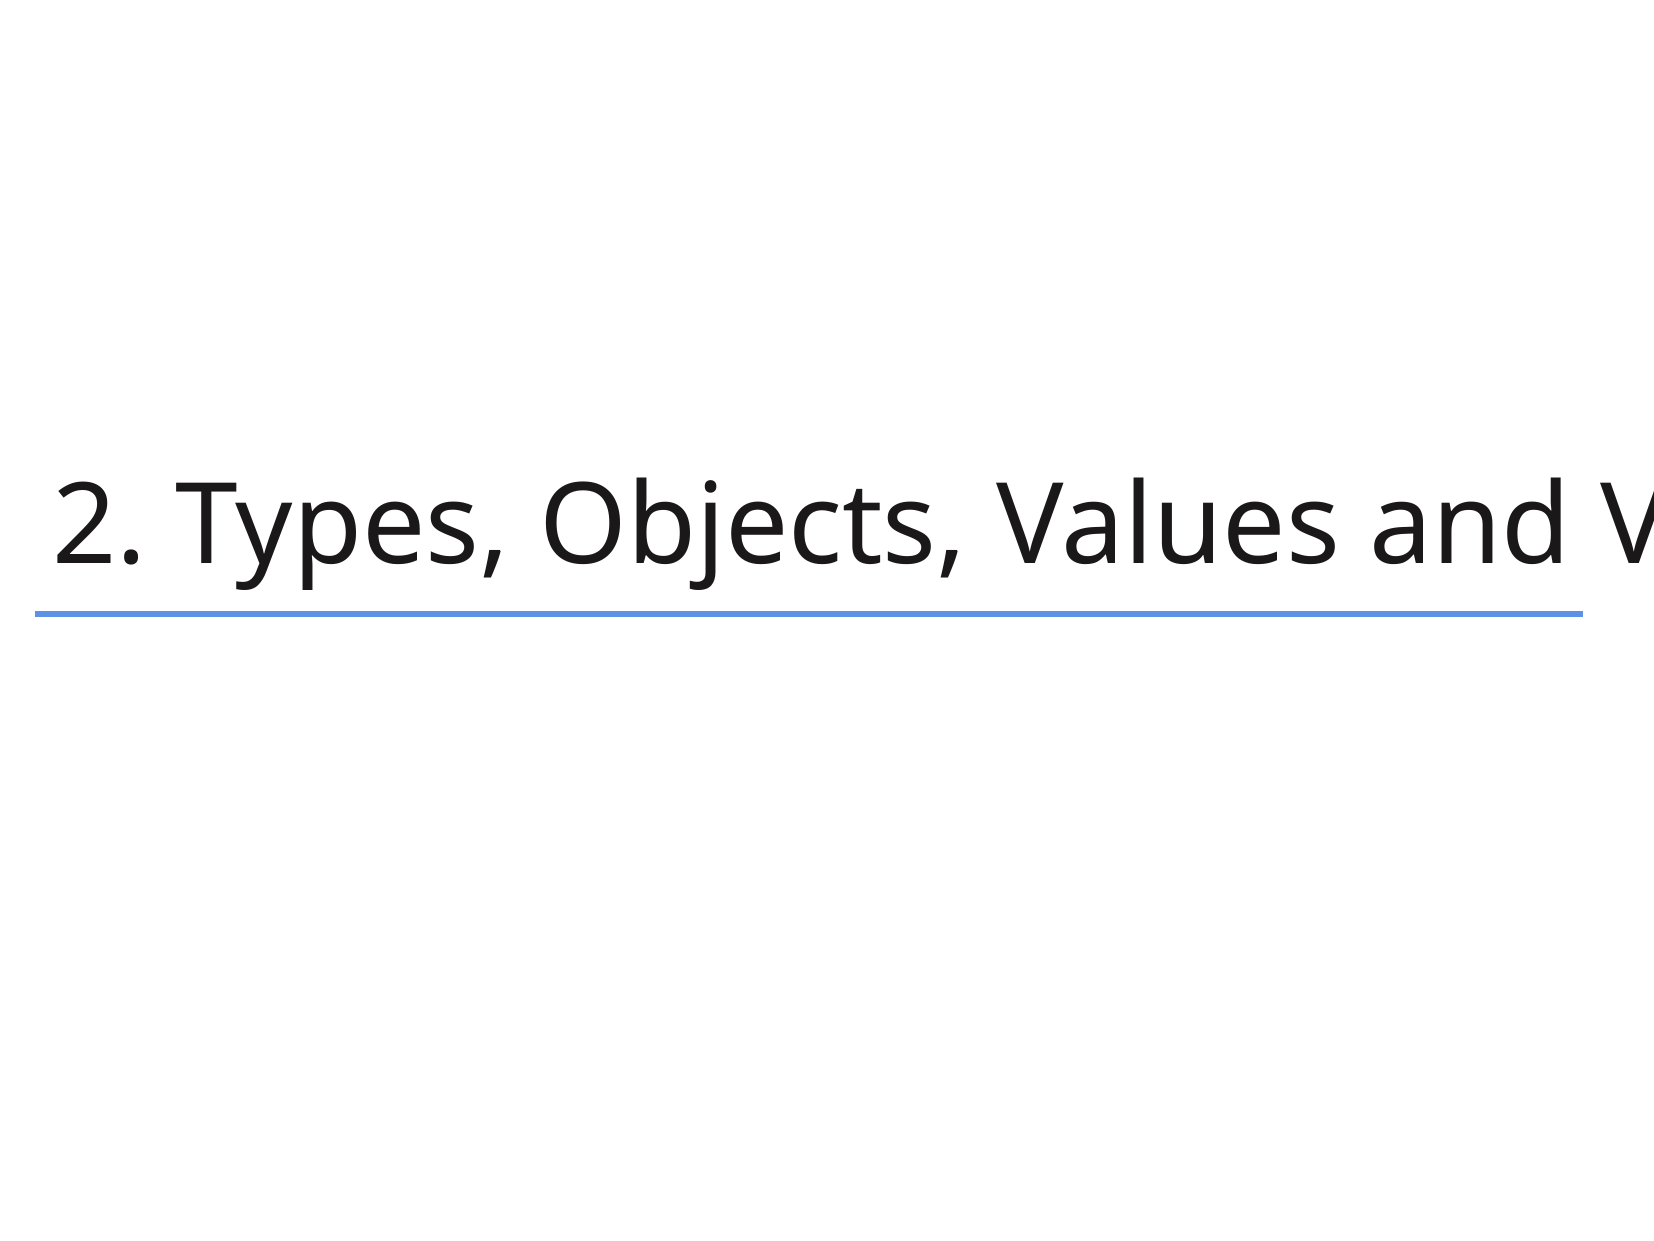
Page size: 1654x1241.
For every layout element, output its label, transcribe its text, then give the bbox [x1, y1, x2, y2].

text_box 2. Types, Objects, Values and Variables [37, 435, 1653, 594]
